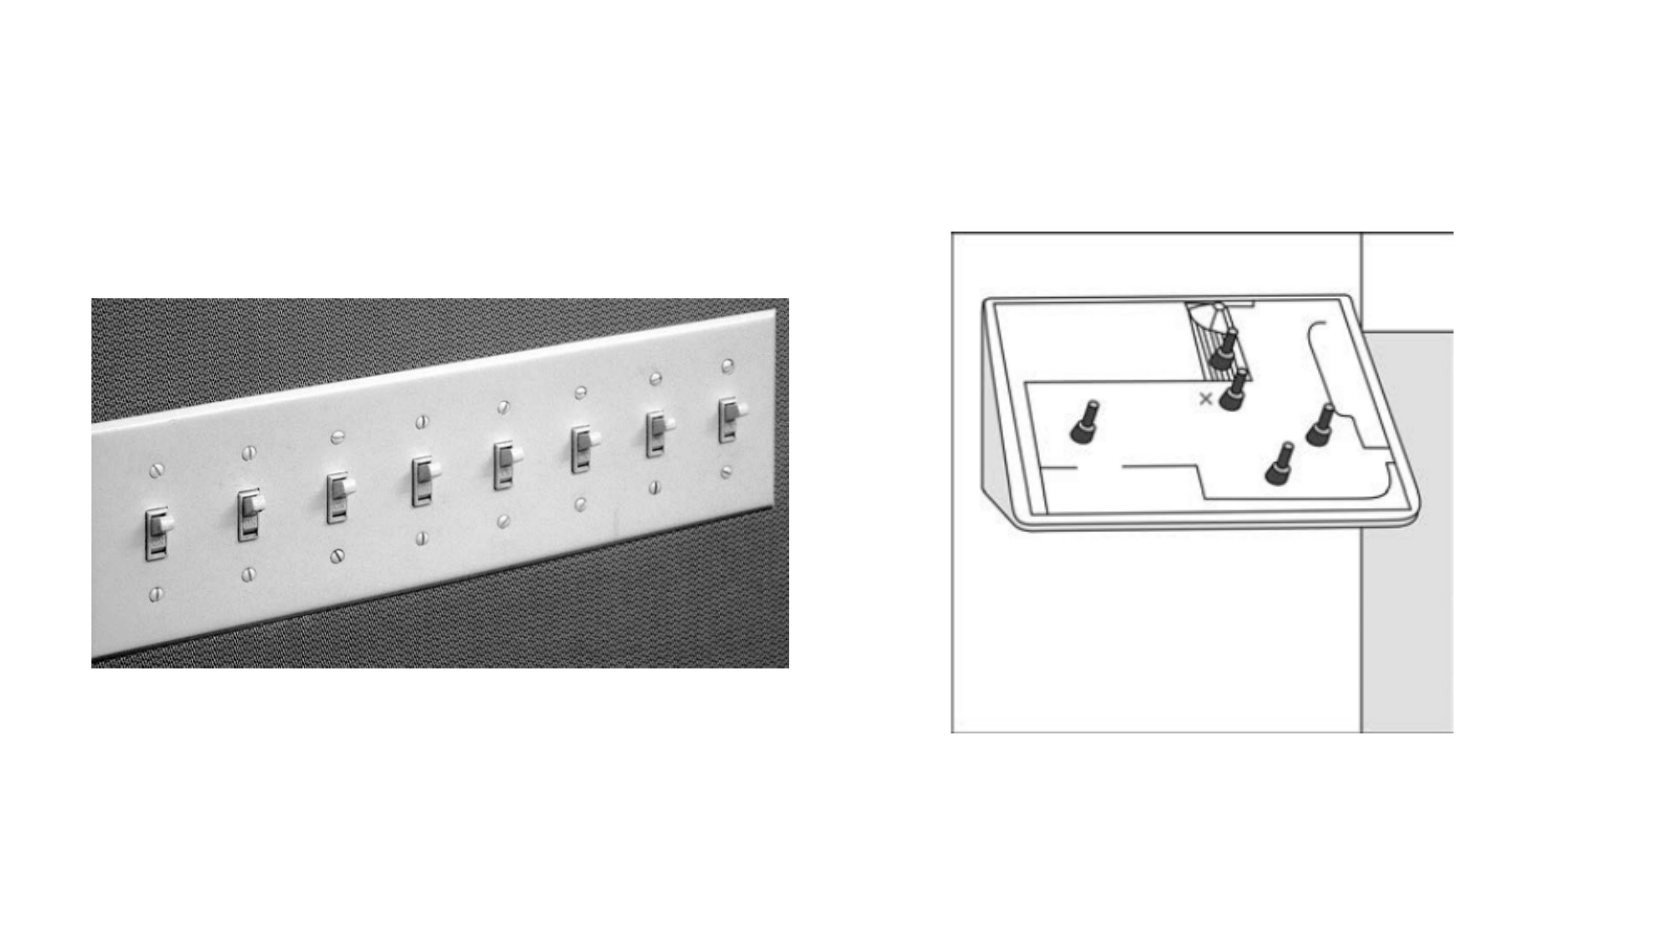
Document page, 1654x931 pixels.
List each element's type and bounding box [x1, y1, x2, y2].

picture [938, 217, 1479, 758]
picture [82, 224, 809, 750]
